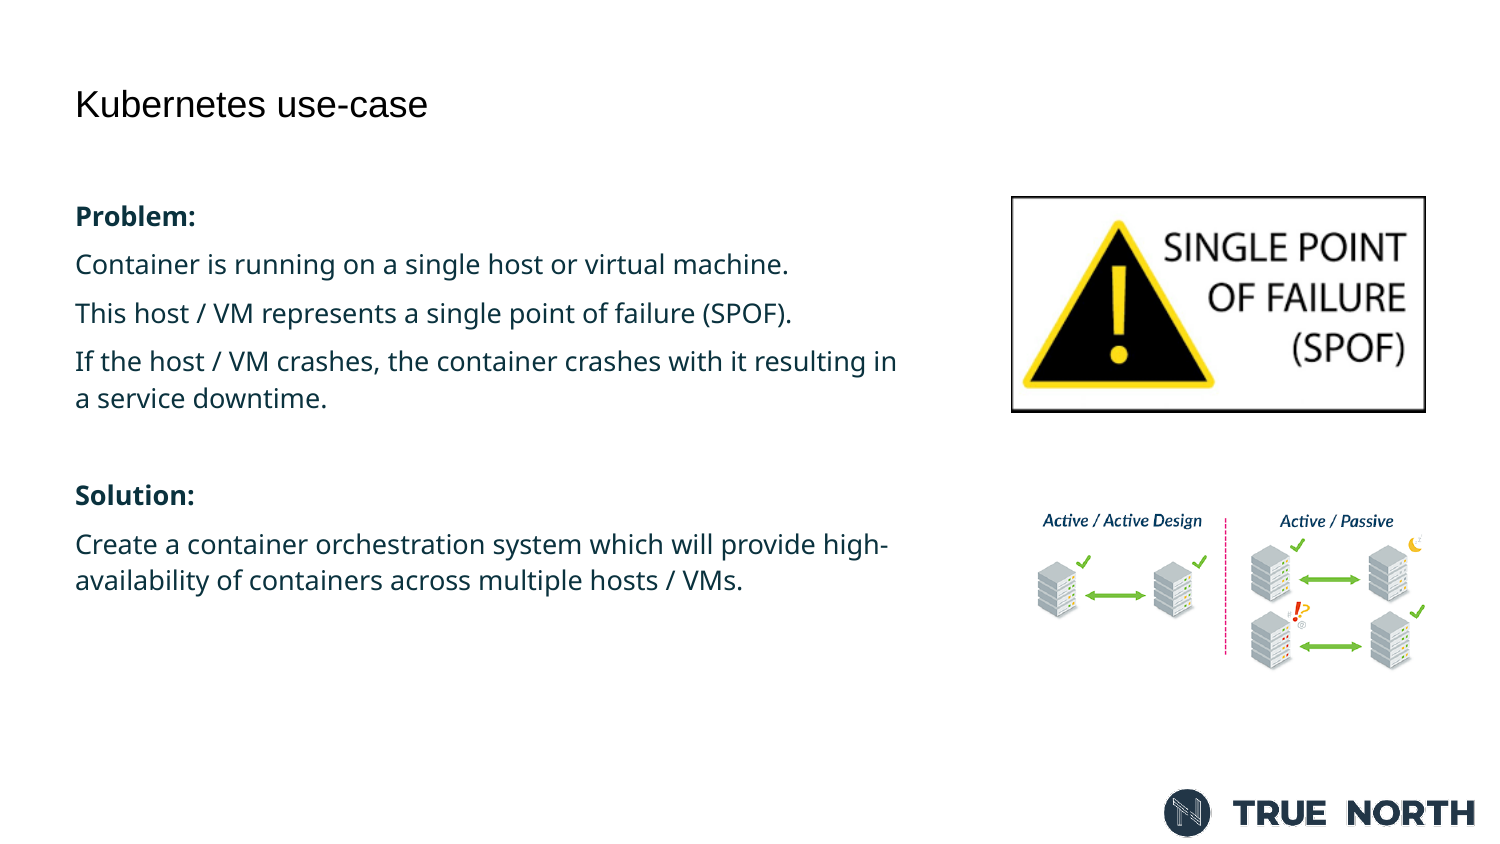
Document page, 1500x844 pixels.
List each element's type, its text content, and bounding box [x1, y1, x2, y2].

picture [1012, 496, 1442, 676]
title Kubernetes use-case [75, 33, 1425, 175]
list Problem: Container is running on a single host or virtual machine. This host / VM represents a single point of failure (SPOF). If the host / VM crashes, the container crashes with it resulting in a service downtime. Solution: Create a container orchestration system which will provide high-availability of containers across multiple hosts / VMs. [75, 197, 901, 687]
picture [1162, 787, 1475, 838]
picture [1011, 196, 1426, 413]
